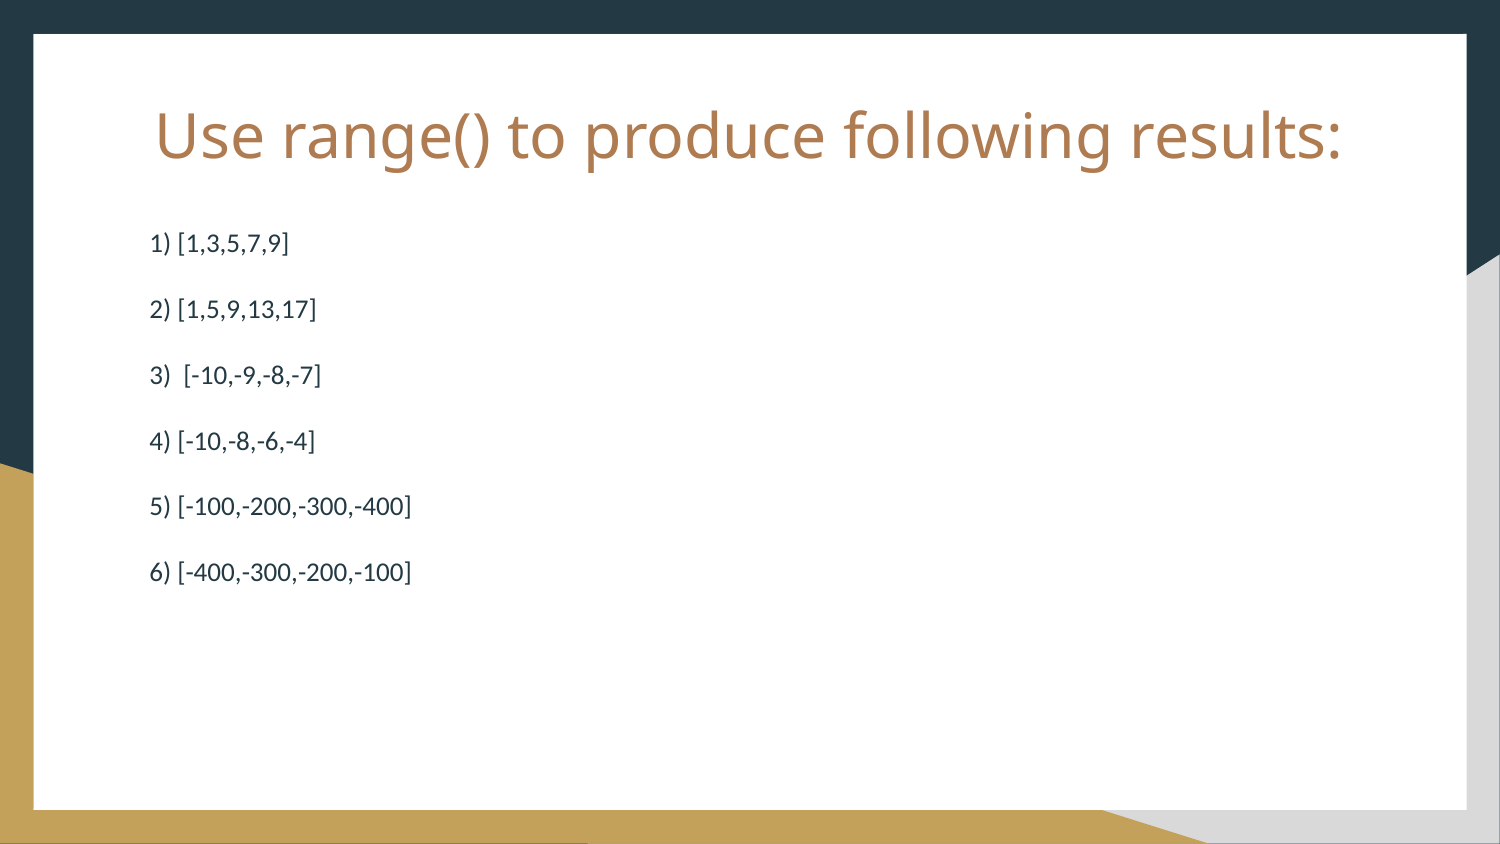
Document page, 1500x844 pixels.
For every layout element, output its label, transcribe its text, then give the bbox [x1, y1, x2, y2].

list 1) [1,3,5,7,9] 2) [1,5,9,13,17] 3) [-10,-9,-8,-7] 4) [-10,-8,-6,-4] 5) [-100,-200,-300,-400] 6) [-400,-300,-200,-100] [134, 210, 1366, 729]
title Use range() to produce following results: [134, 80, 1366, 210]
